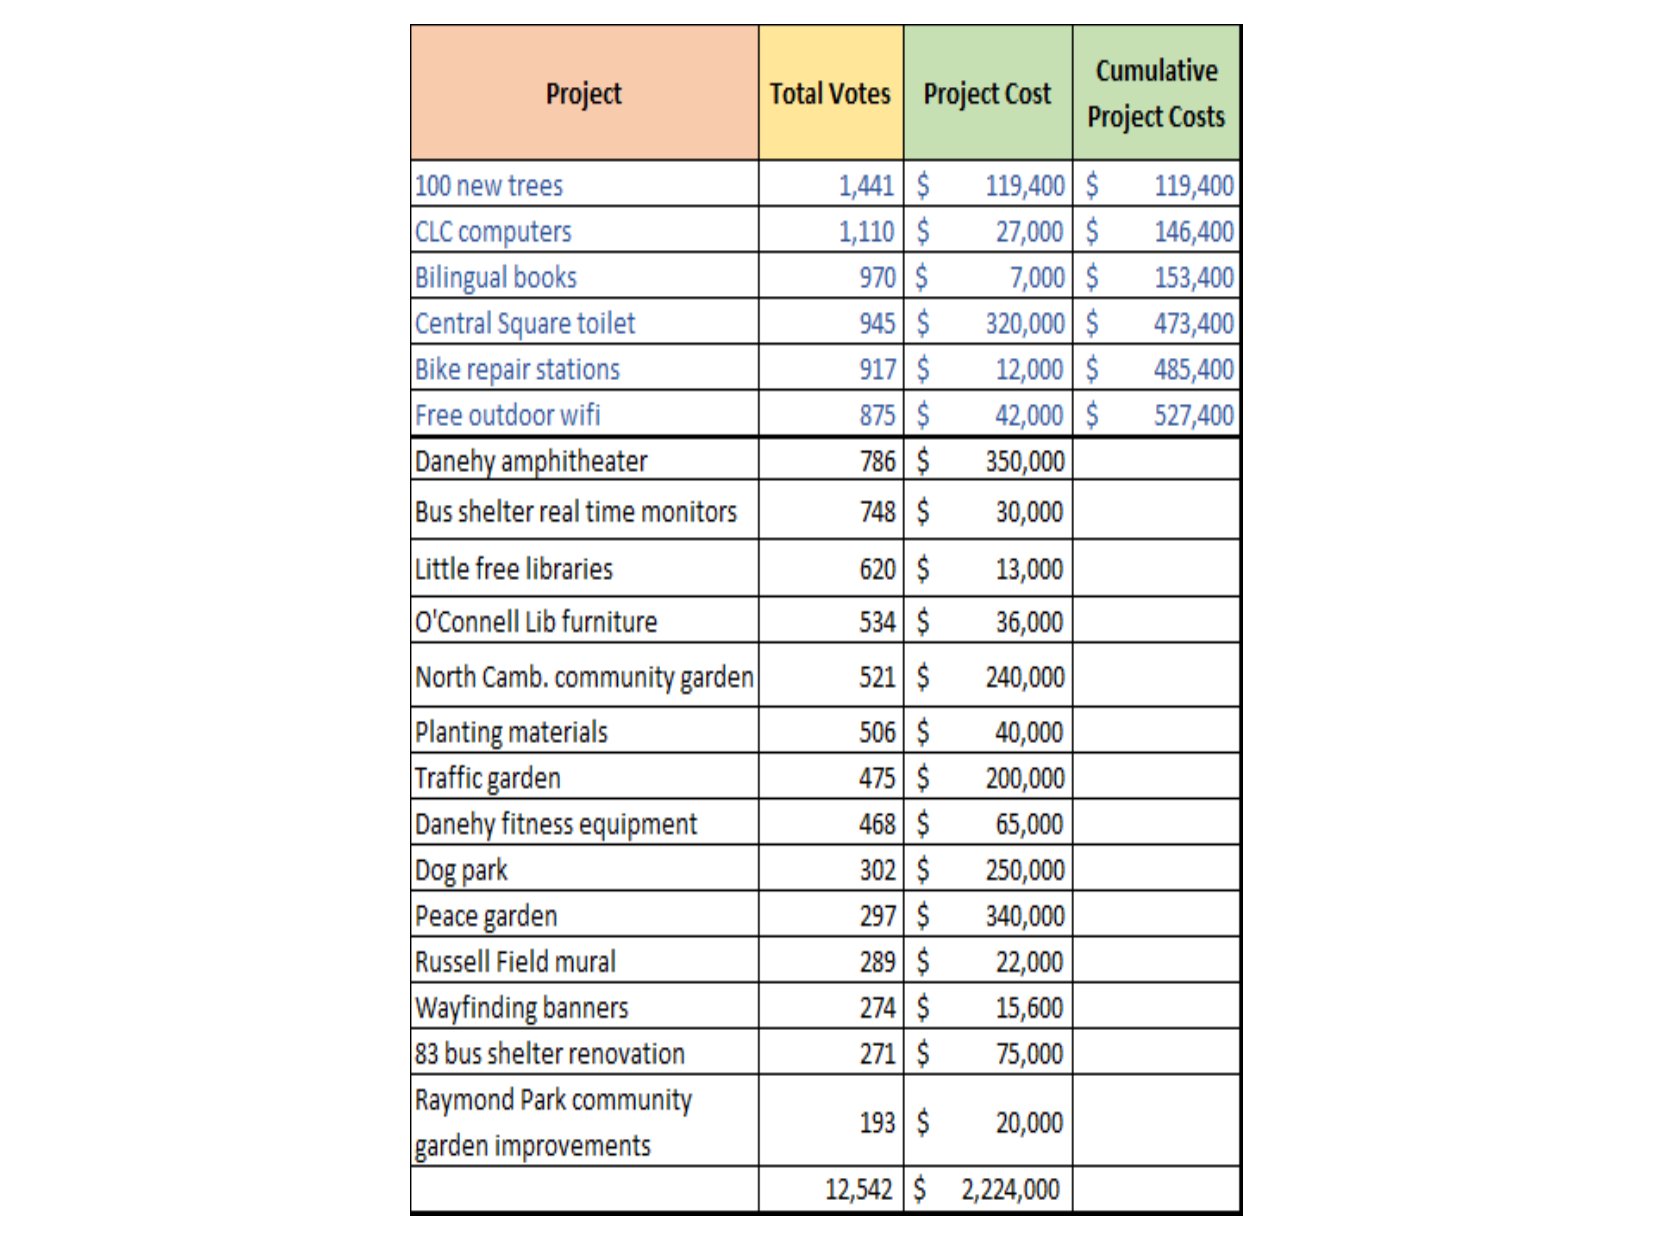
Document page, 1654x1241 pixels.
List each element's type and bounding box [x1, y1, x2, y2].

picture [410, 24, 1243, 1216]
